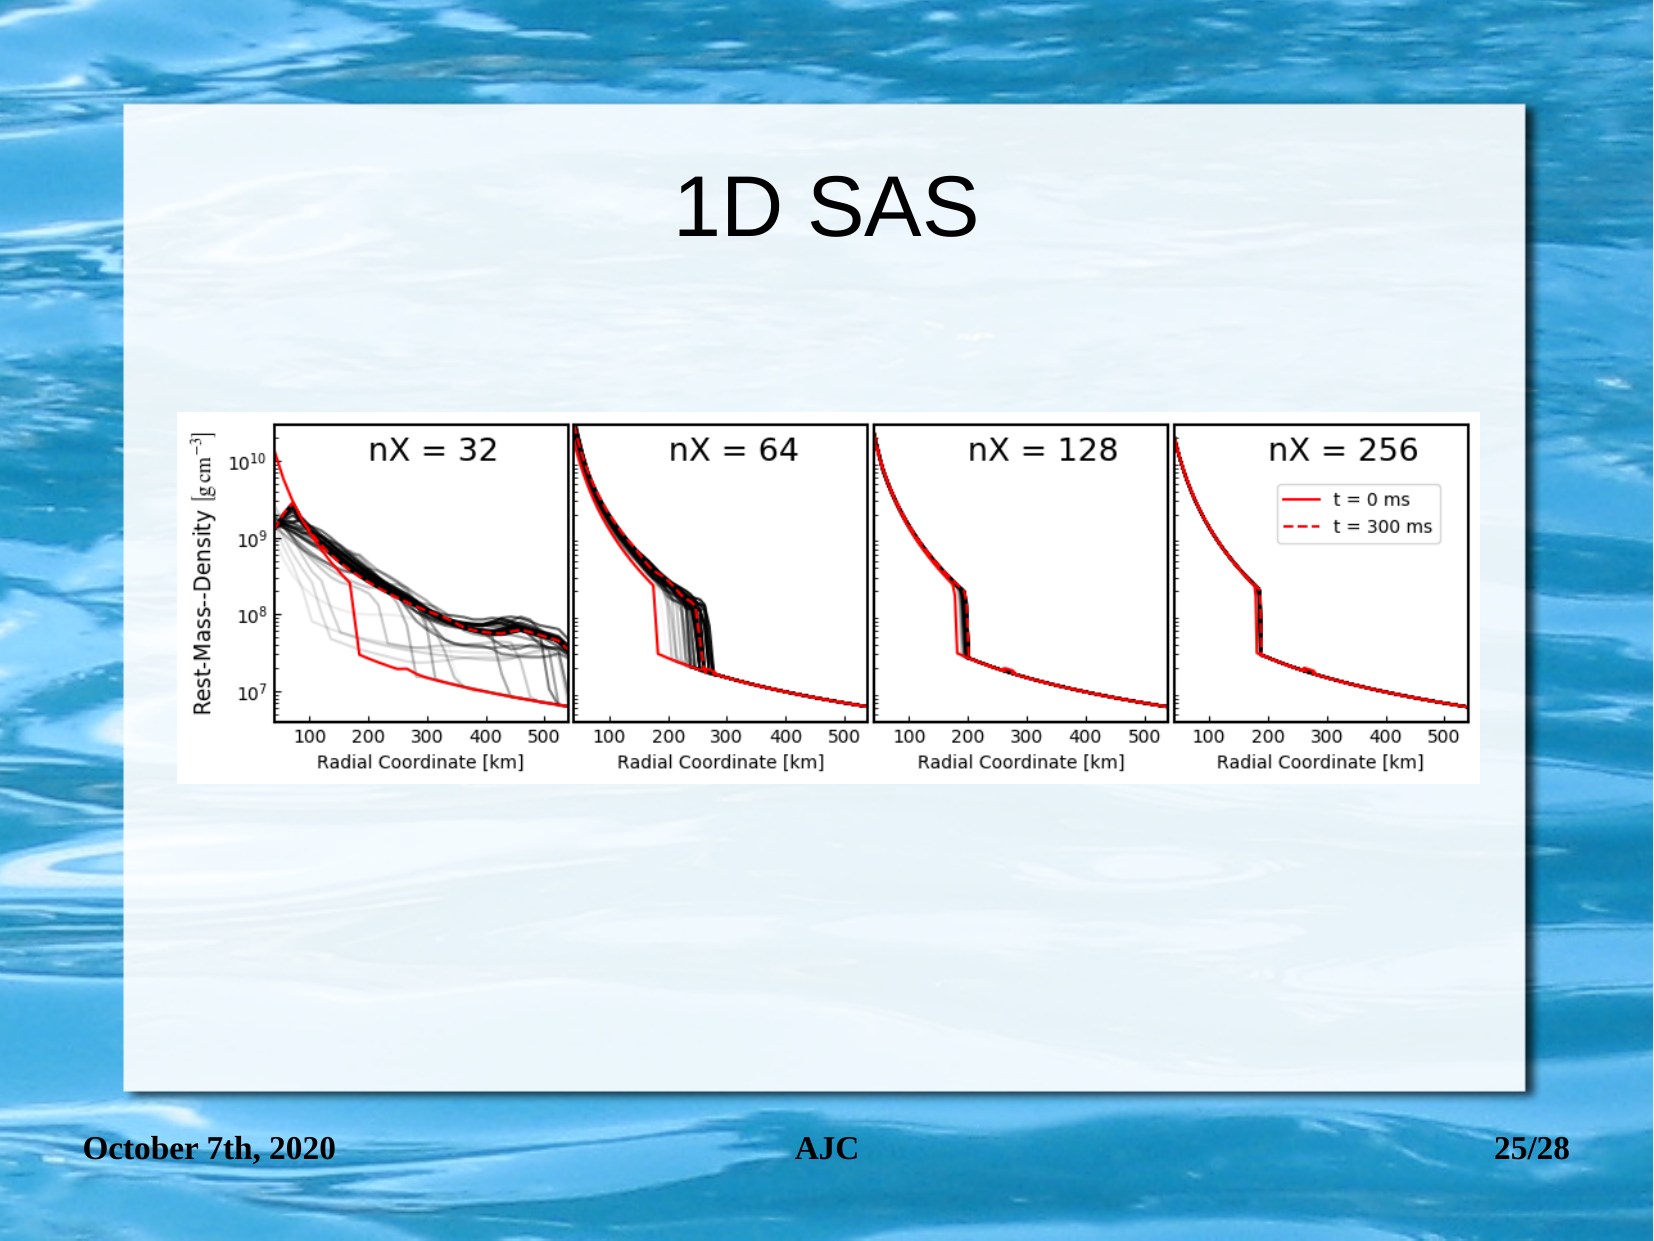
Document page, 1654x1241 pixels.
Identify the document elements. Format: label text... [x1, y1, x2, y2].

picture [0, 0, 1654, 1241]
title 1D SAS [147, 118, 1506, 296]
